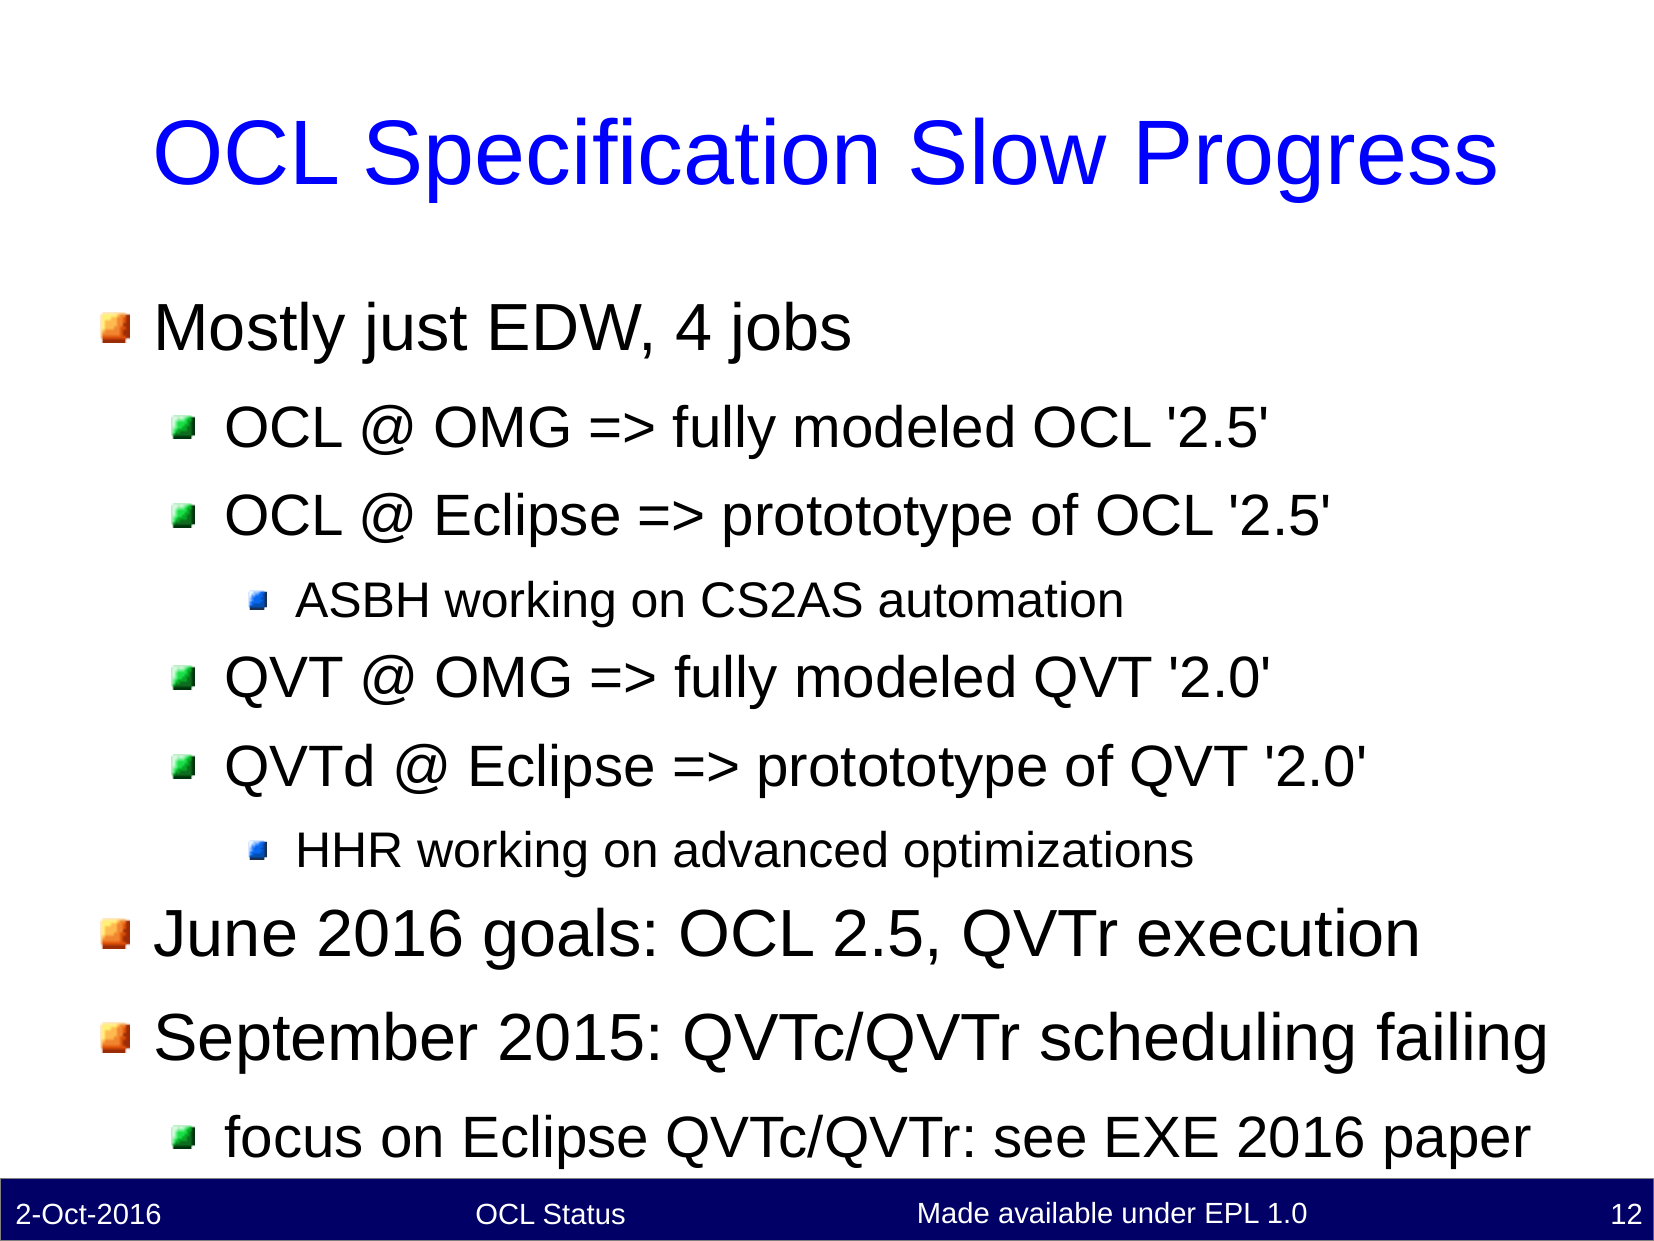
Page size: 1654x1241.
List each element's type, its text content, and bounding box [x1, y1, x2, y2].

list Mostly just EDW, 4 jobs OCL @ OMG => fully modeled OCL '2.5' OCL @ Eclipse => protototype of OCL '2.5' ASBH working on CS2AS automation QVT @ OMG => fully modeled QVT '2.0' QVTd @ Eclipse => protototype of QVT '2.0' HHR working on advanced optimizations June 2016 goals: OCL 2.5, QVTr execution September 2015: QVTc/QVTr scheduling failing focus on Eclipse QVTc/QVTr: see EXE 2016 paper [82, 290, 1610, 1241]
title OCL Specification Slow Progress [82, 49, 1571, 257]
